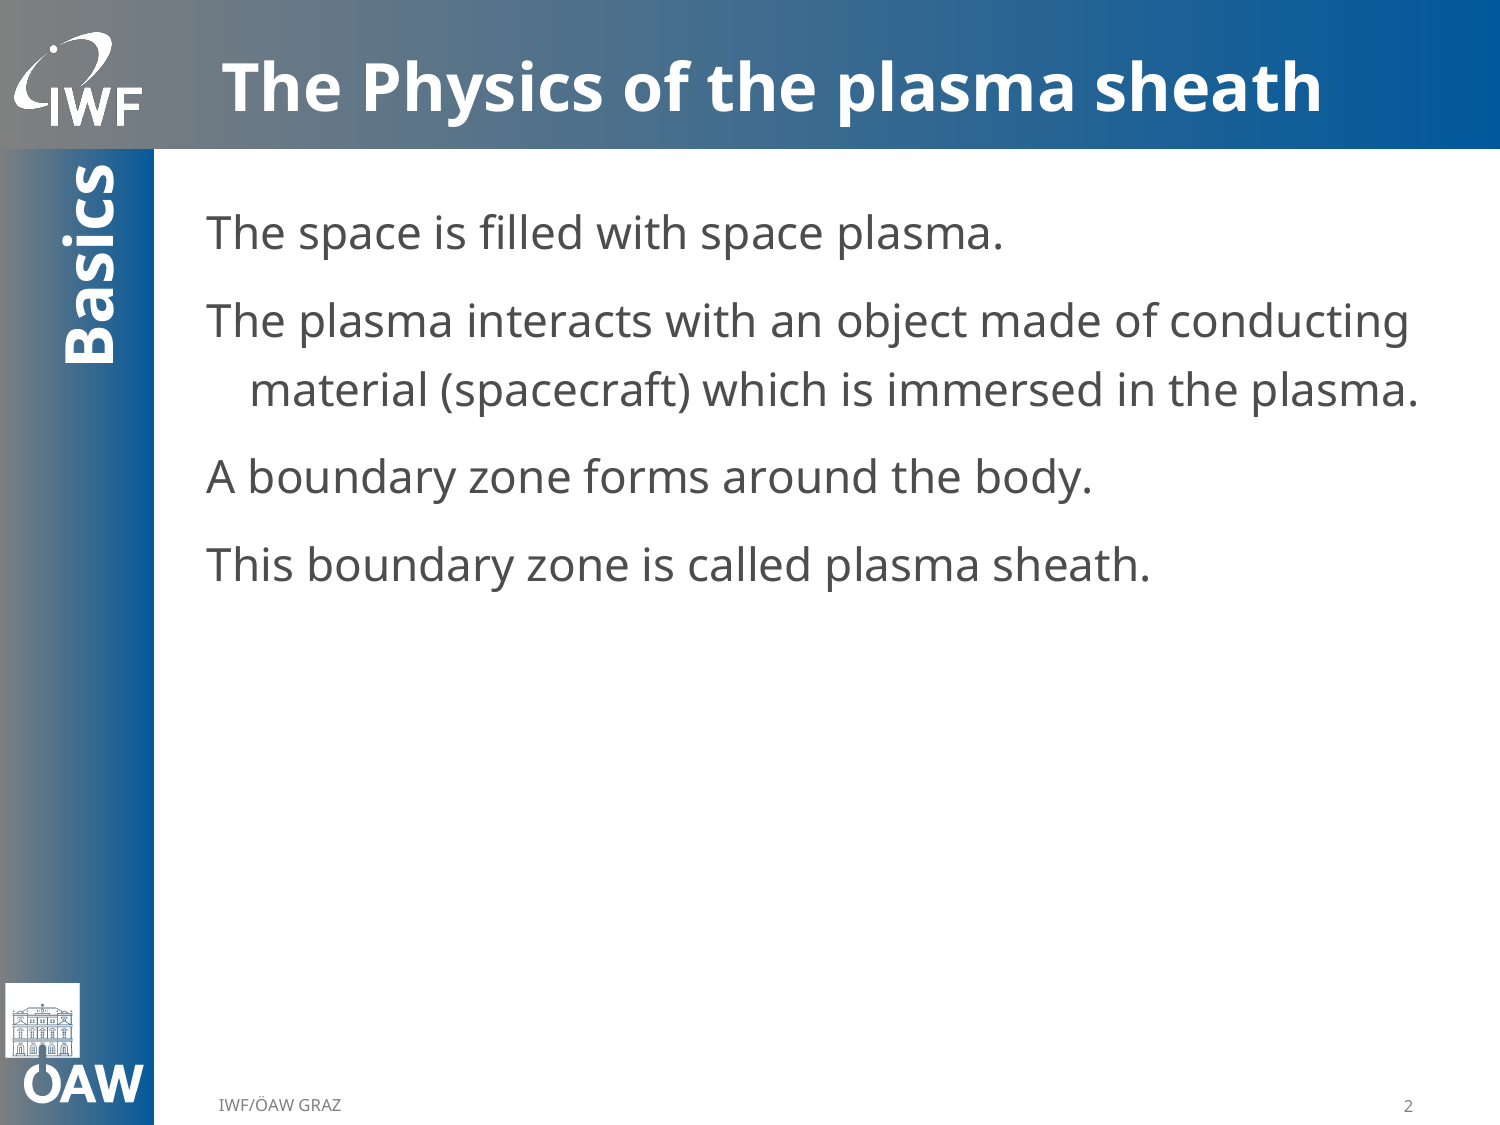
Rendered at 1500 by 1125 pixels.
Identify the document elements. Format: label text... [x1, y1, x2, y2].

title The Physics of the plasma sheath [206, 31, 1459, 149]
picture [5, 983, 154, 1105]
text_box Basics [29, 148, 154, 959]
list The space is filled with space plasma. The plasma interacts with an object made of conducting material (spacecraft) which is immersed in the plasma. A boundary zone forms around the body. This boundary zone is called plasma sheath. [206, 194, 1460, 1093]
picture [8, 32, 154, 132]
